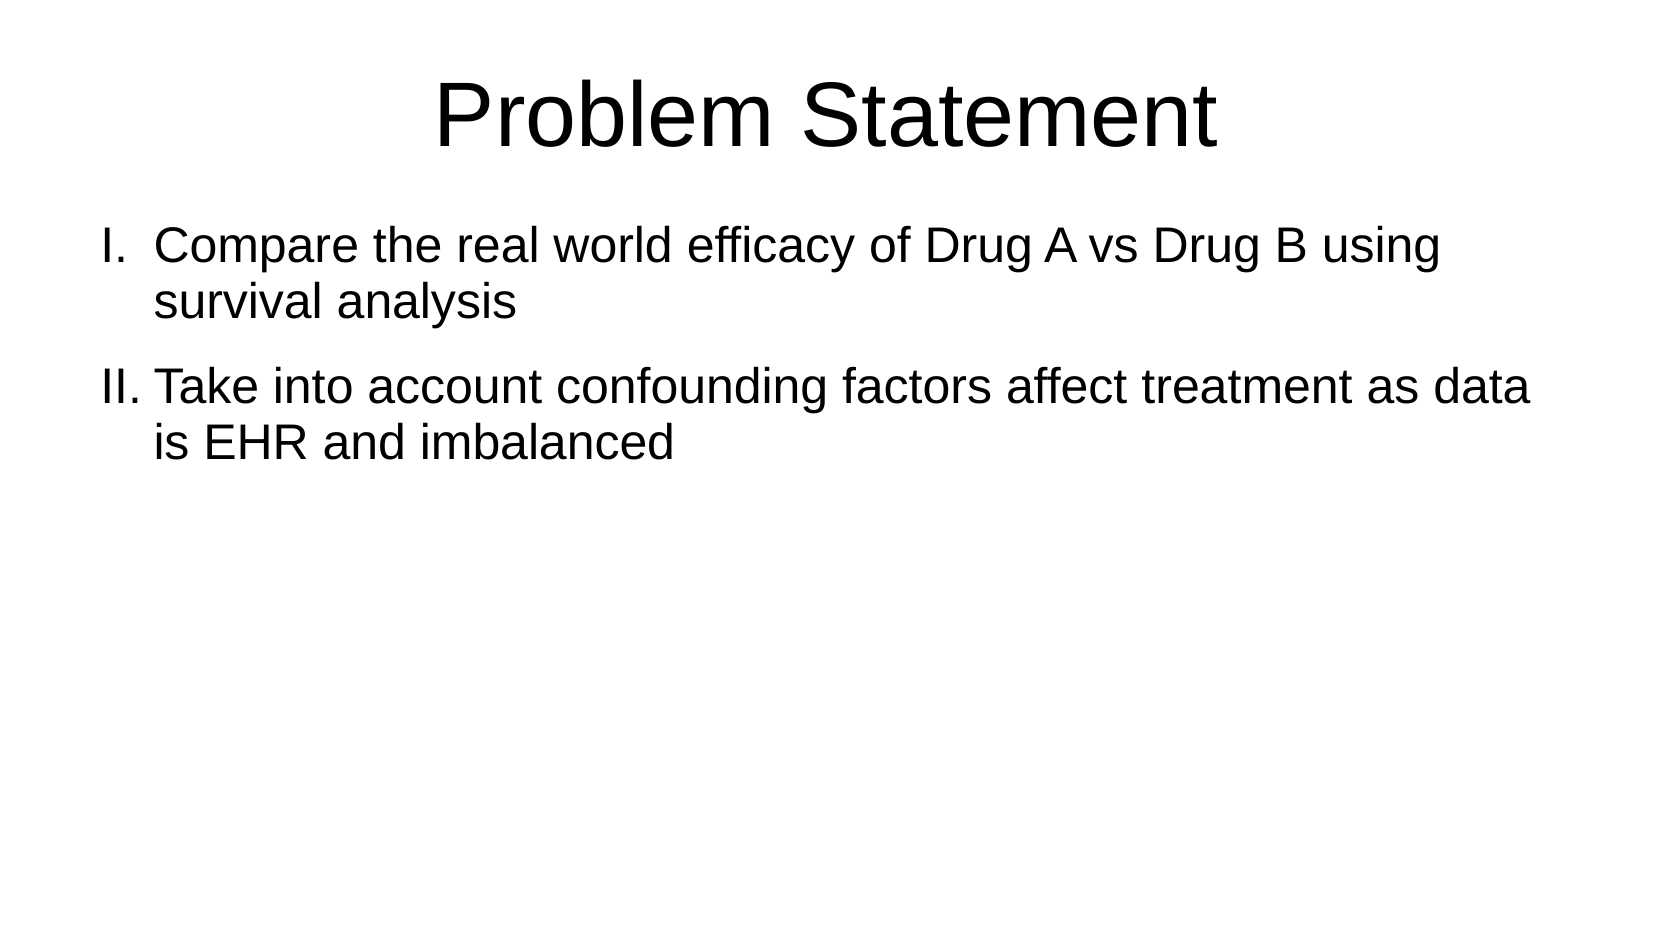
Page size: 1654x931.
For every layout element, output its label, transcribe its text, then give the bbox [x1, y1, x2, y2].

title Problem Statement [82, 37, 1571, 193]
list Compare the real world efficacy of Drug A vs Drug B using survival analysis Take into account confounding factors affect treatment as data is EHR and imbalanced [82, 217, 1571, 758]
